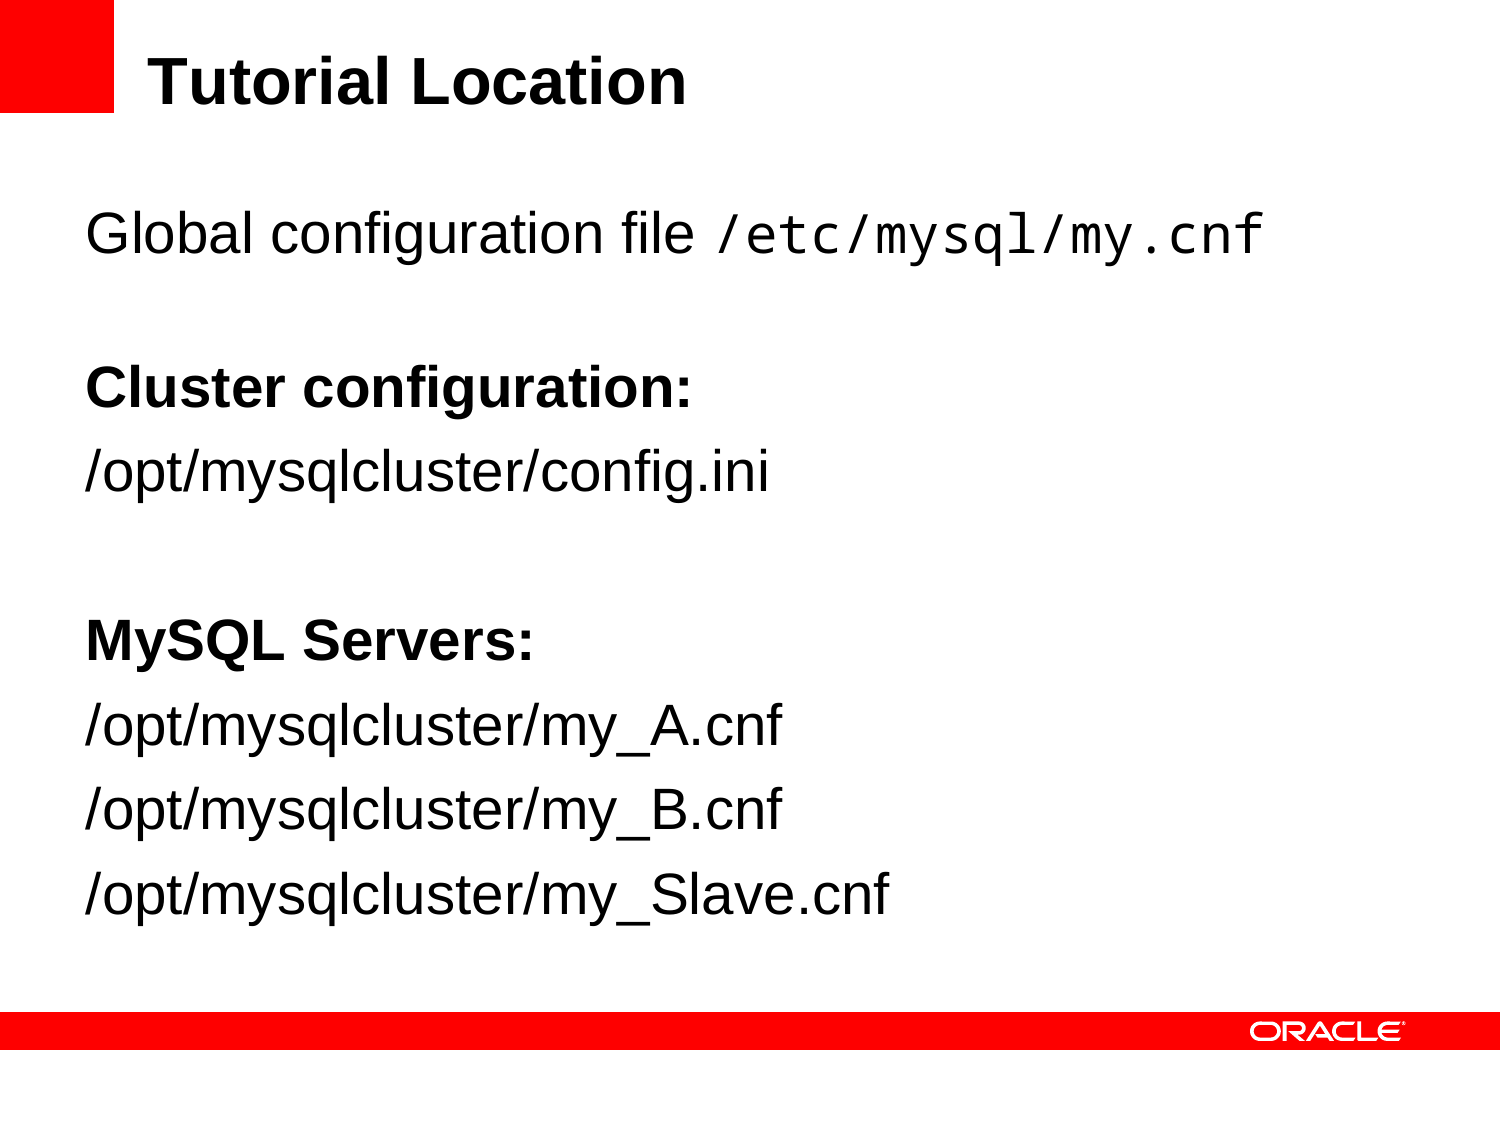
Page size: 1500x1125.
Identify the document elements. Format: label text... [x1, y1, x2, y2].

picture [0, 1012, 1500, 1050]
text_box Global configuration file /etc/mysql/my.cnf Cluster configuration: /opt/mysqlcluster/config.ini MySQL Servers: /opt/mysqlcluster/my_A.cnf /opt/mysqlcluster/my_B.cnf /opt/mysqlcluster/my_Slave.cnf [70, 187, 1463, 934]
picture [0, 0, 114, 113]
title Tutorial Location [147, 8, 1392, 119]
